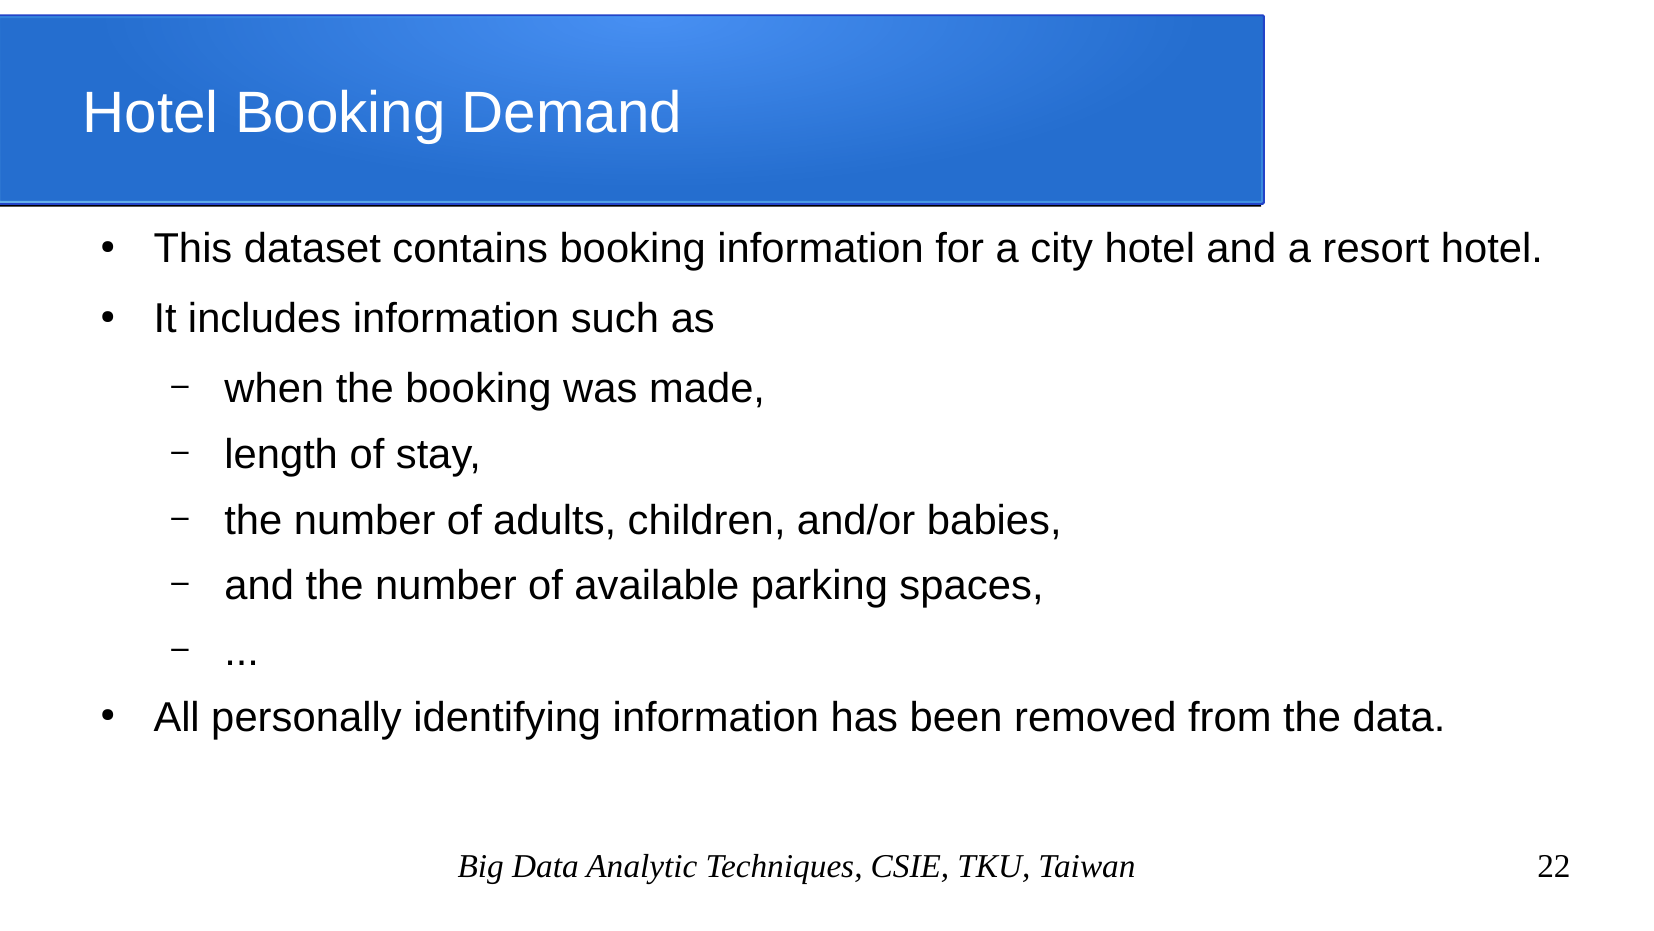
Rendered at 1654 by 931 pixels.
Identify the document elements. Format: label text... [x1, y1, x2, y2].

list This dataset contains booking information for a city hotel and a resort hotel. It includes information such as when the booking was made, length of stay, the number of adults, children, and/or babies, and the number of available parking spaces, ... All personally identifying information has been removed from the data. [82, 224, 1571, 764]
title Hotel Booking Demand [82, 35, 1235, 189]
